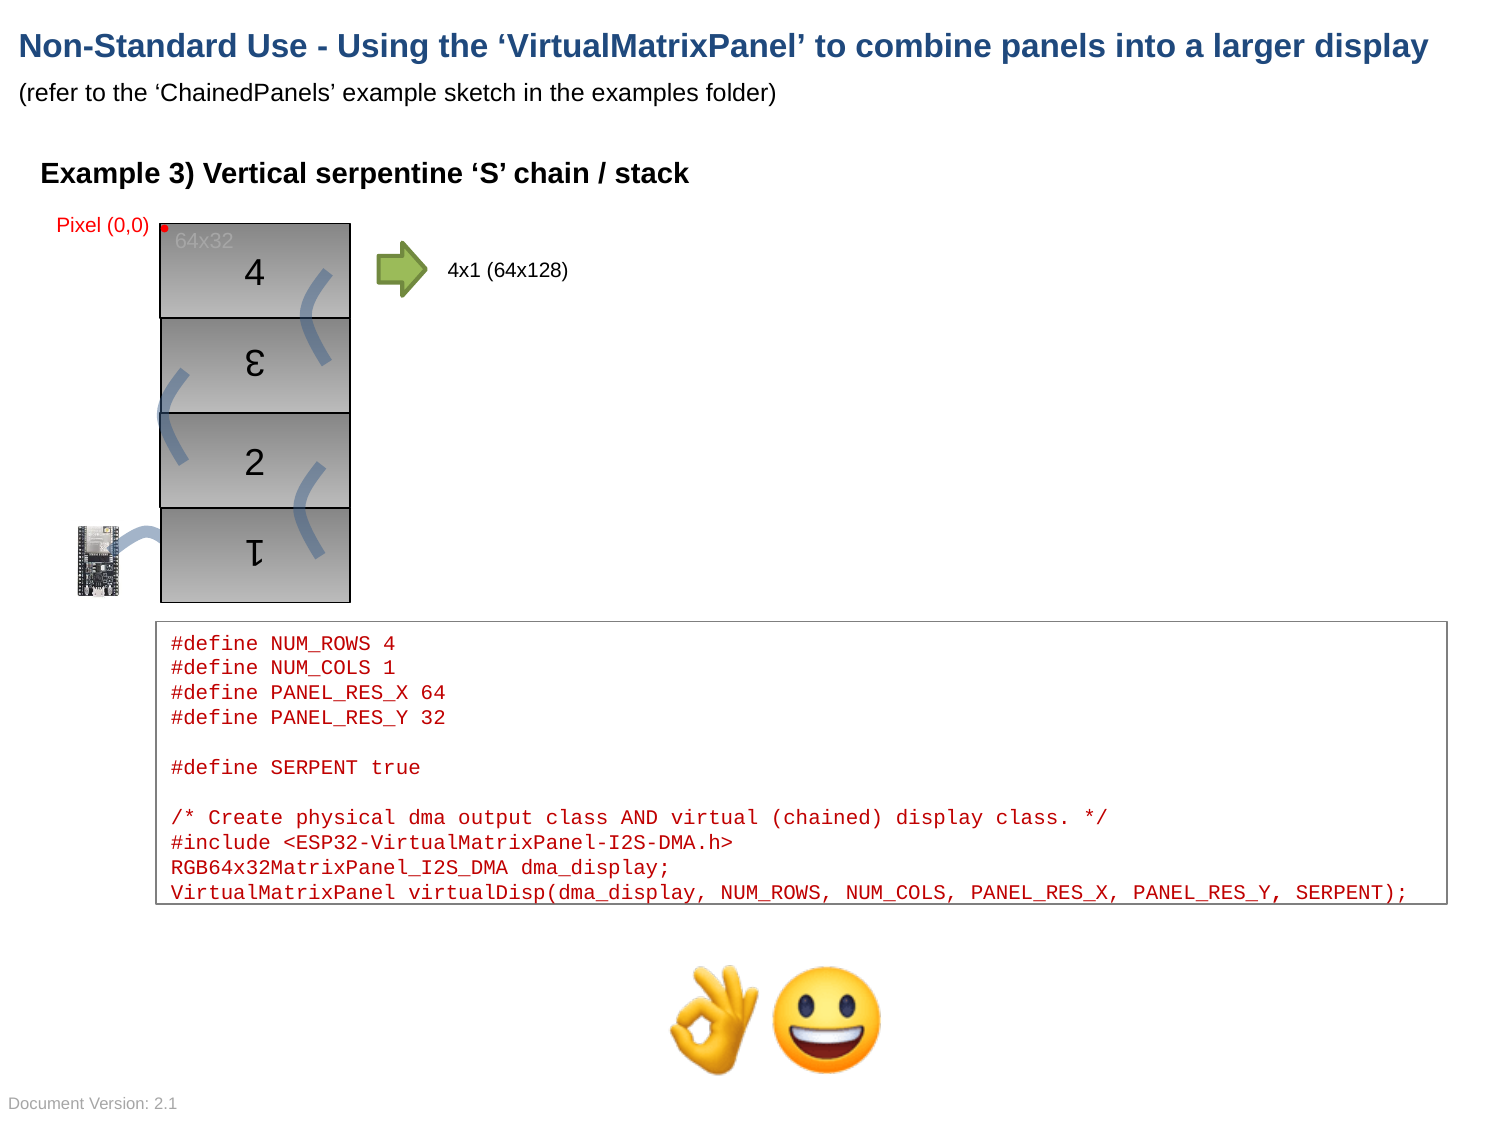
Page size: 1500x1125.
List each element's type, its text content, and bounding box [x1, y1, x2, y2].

text_box 1 [161, 508, 350, 602]
text_box [378, 242, 426, 296]
text_box Example 3) Vertical serpentine ‘S’ chain / stack [25, 147, 707, 198]
text_box 4x1 (64x128) [432, 248, 585, 290]
text_box 2 [160, 413, 350, 508]
text_box Non-Standard Use - Using the ‘VirtualMatrixPanel’ to combine panels into a larger display (refer to the ‘ChainedPanels’ example sketch in the examples folder) [3, 16, 1469, 116]
text_box 3 [161, 319, 350, 413]
text_box 64x32 [159, 219, 251, 261]
text_box Pixel (0,0) [41, 204, 167, 245]
picture [658, 964, 884, 1077]
text_box #define NUM_ROWS 4 #define NUM_COLS 1 #define PANEL_RES_X 64 #define PANEL_RES_Y 32 #define SERPENT true /* Create physical dma output class AND virtual (chained) display class. */ #include <ESP32-VirtualMatrixPanel-I2S-DMA.h> RGB64x32MatrixPanel_I2S_DMA dma_display; VirtualMatrixPanel virtualDisp(dma_display, NUM_ROWS, NUM_COLS, PANEL_RES_X, PANEL_RES_Y, SERPENT); [156, 622, 1447, 904]
text_box [160, 224, 169, 233]
text_box 4 [160, 224, 350, 318]
picture [71, 520, 124, 603]
